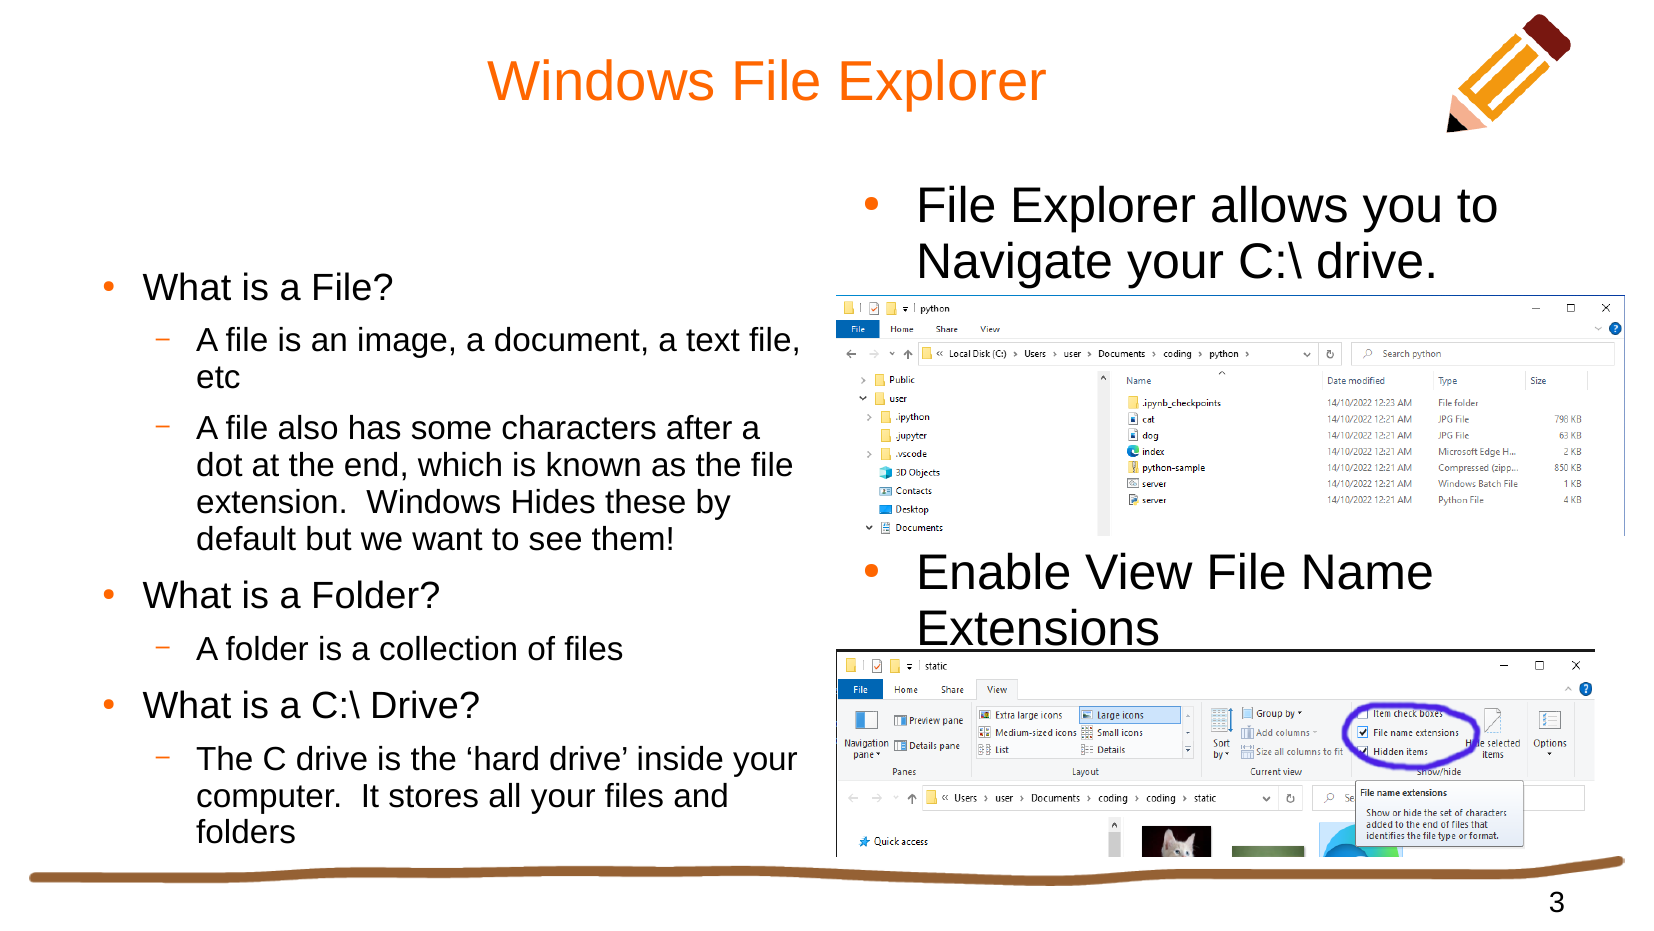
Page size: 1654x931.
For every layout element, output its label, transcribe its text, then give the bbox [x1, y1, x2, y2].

list File Explorer allows you to Navigate your C:\ drive. Enable View File Name Extensions [845, 536, 1566, 649]
picture [836, 295, 1625, 536]
picture [29, 649, 1625, 886]
list What is a File? A file is an image, a document, a text file, etc A file also has some characters after a dot at the end, which is known as the file extension. Windows Hides these by default but we want to see them! What is a Folder? A folder is a collection of files What is a C:\ Drive? The C drive is the ‘hard drive’ inside your computer. It stores all your files and folders [88, 206, 809, 857]
list File Explorer allows you to Navigate your C:\ drive. Enable View File Name Extensions [845, 177, 1566, 295]
title Windows File Explorer [88, 29, 1447, 133]
picture [1446, 14, 1571, 133]
